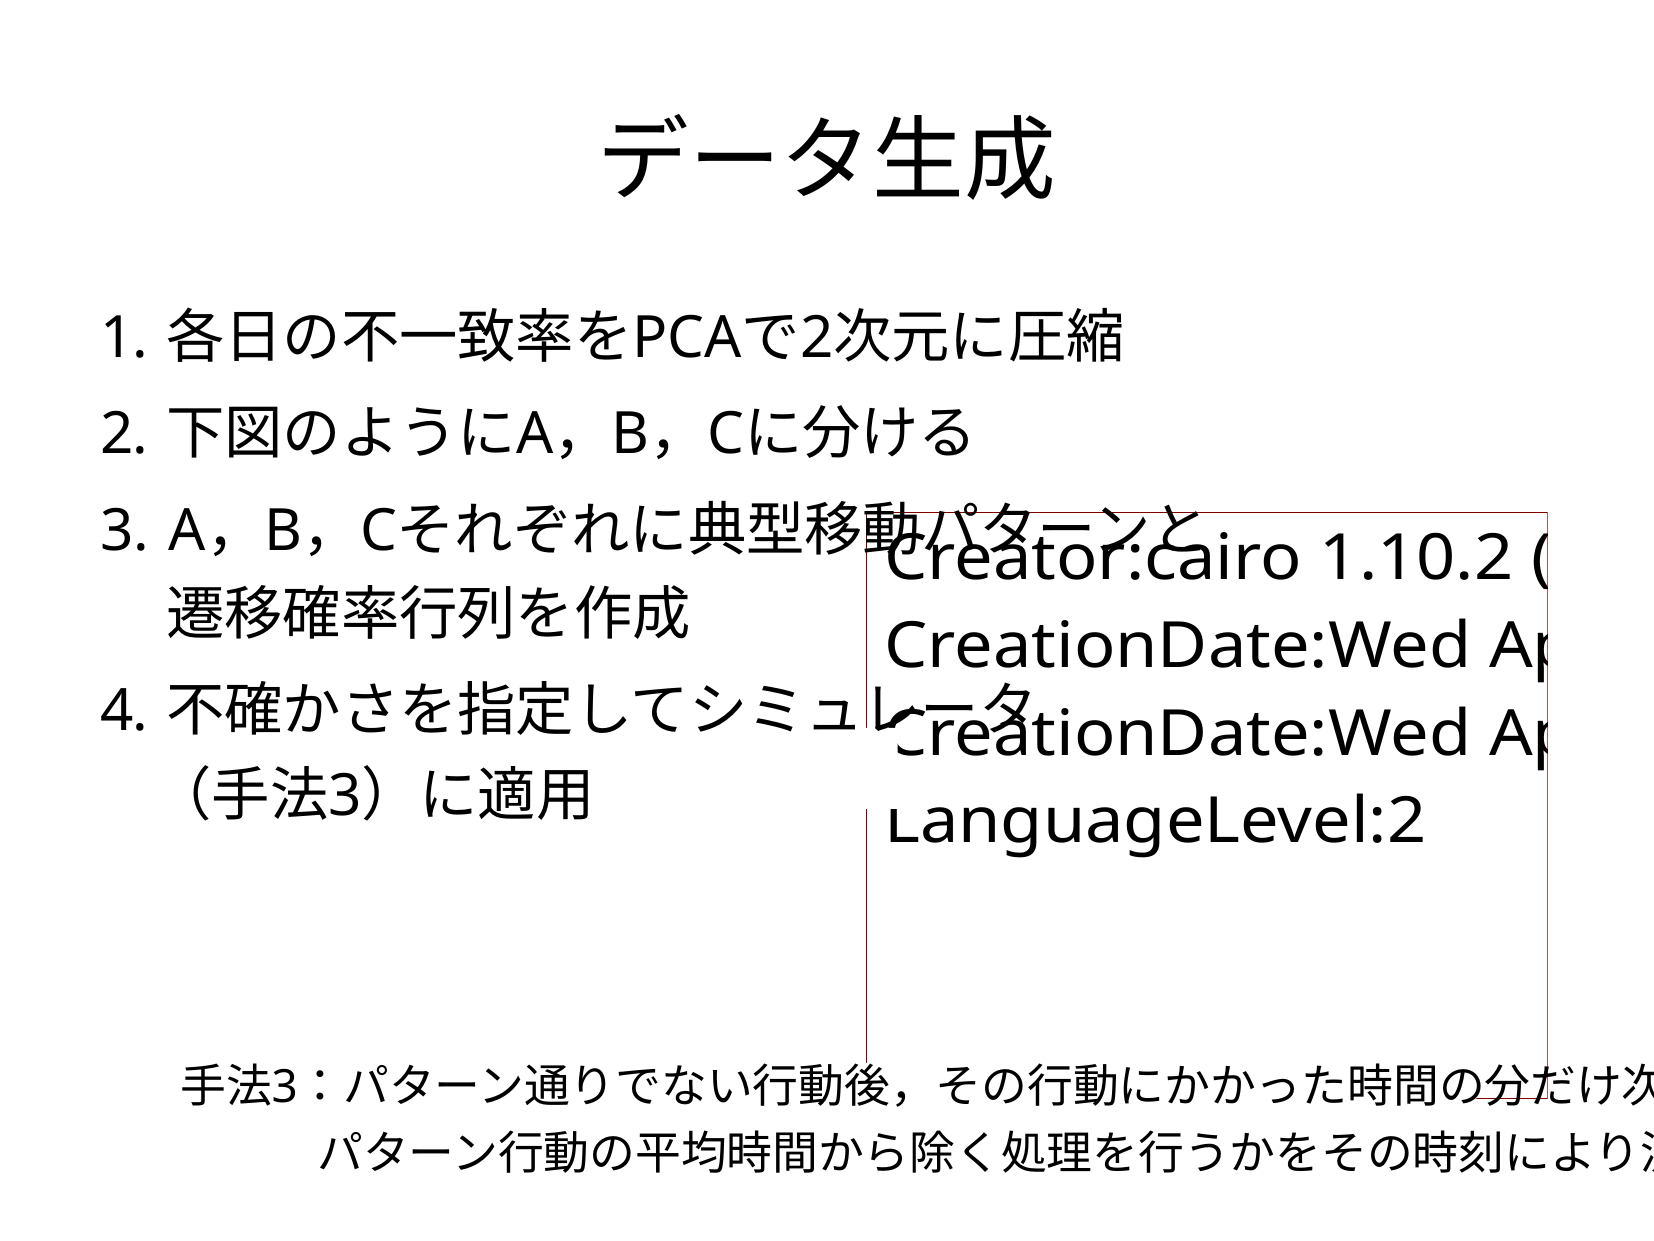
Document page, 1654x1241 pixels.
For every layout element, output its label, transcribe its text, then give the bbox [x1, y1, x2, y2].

text_box 手法3：パターン通りでない行動後，その行動にかかった時間の分だけ次の典型 パターン行動の平均時間から除く処理を行うかをその時刻により決定する [165, 1062, 1477, 1170]
list 各日の不一致率をPCAで2次元に圧縮 下図のようにA，B，Cに分ける A，B，Cそれぞれに典型移動パターンと 遷移確率行列を作成 不確かさを指定してシミュレータ （手法3）に適用 [82, 290, 1538, 1010]
picture [1540, 1077, 1548, 1099]
title データ生成 [82, 49, 1571, 257]
picture [1501, 1084, 1518, 1099]
picture [862, 507, 1548, 1099]
